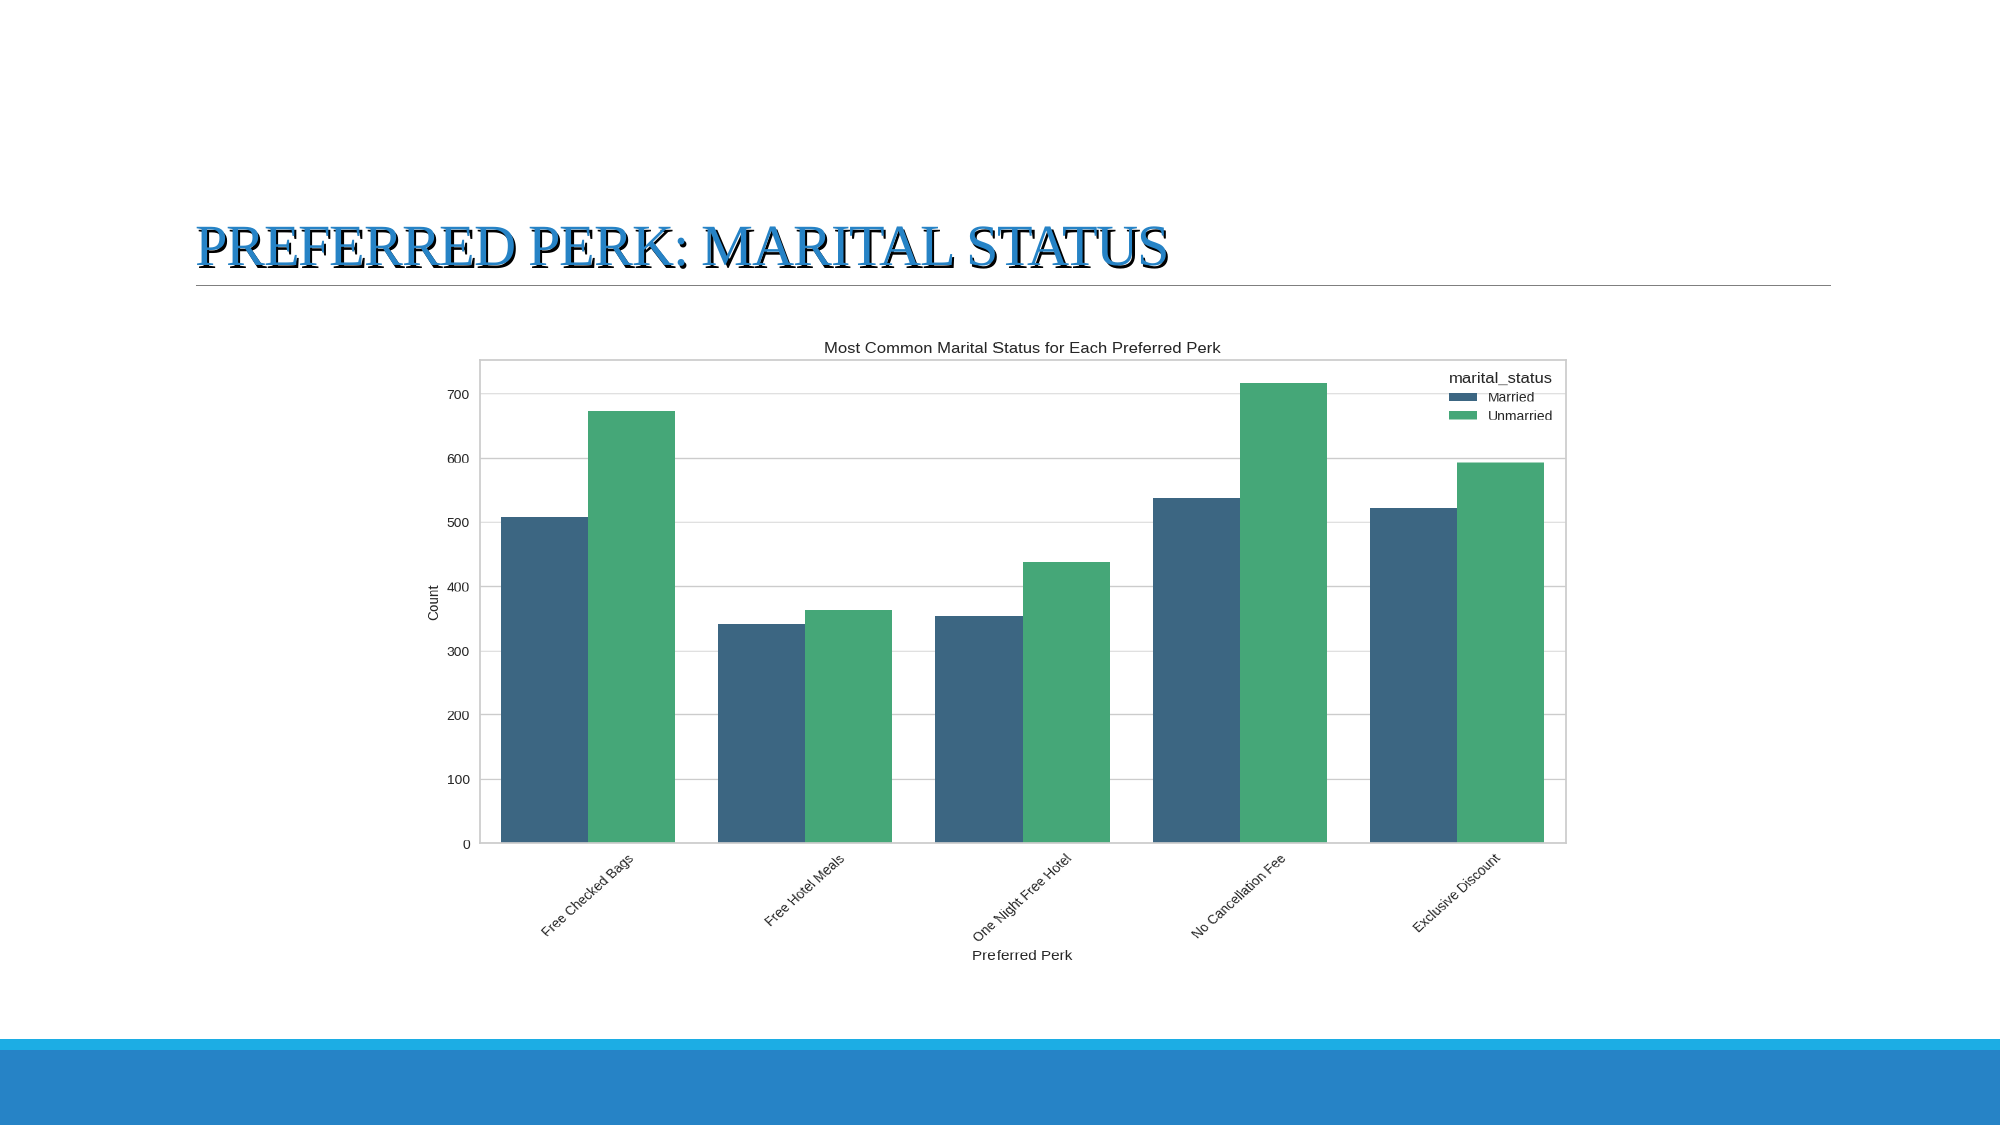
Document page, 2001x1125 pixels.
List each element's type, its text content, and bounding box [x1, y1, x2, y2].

title PREFERRED PERK: MARITAL STATUS [180, 47, 1831, 286]
picture [417, 333, 1576, 970]
